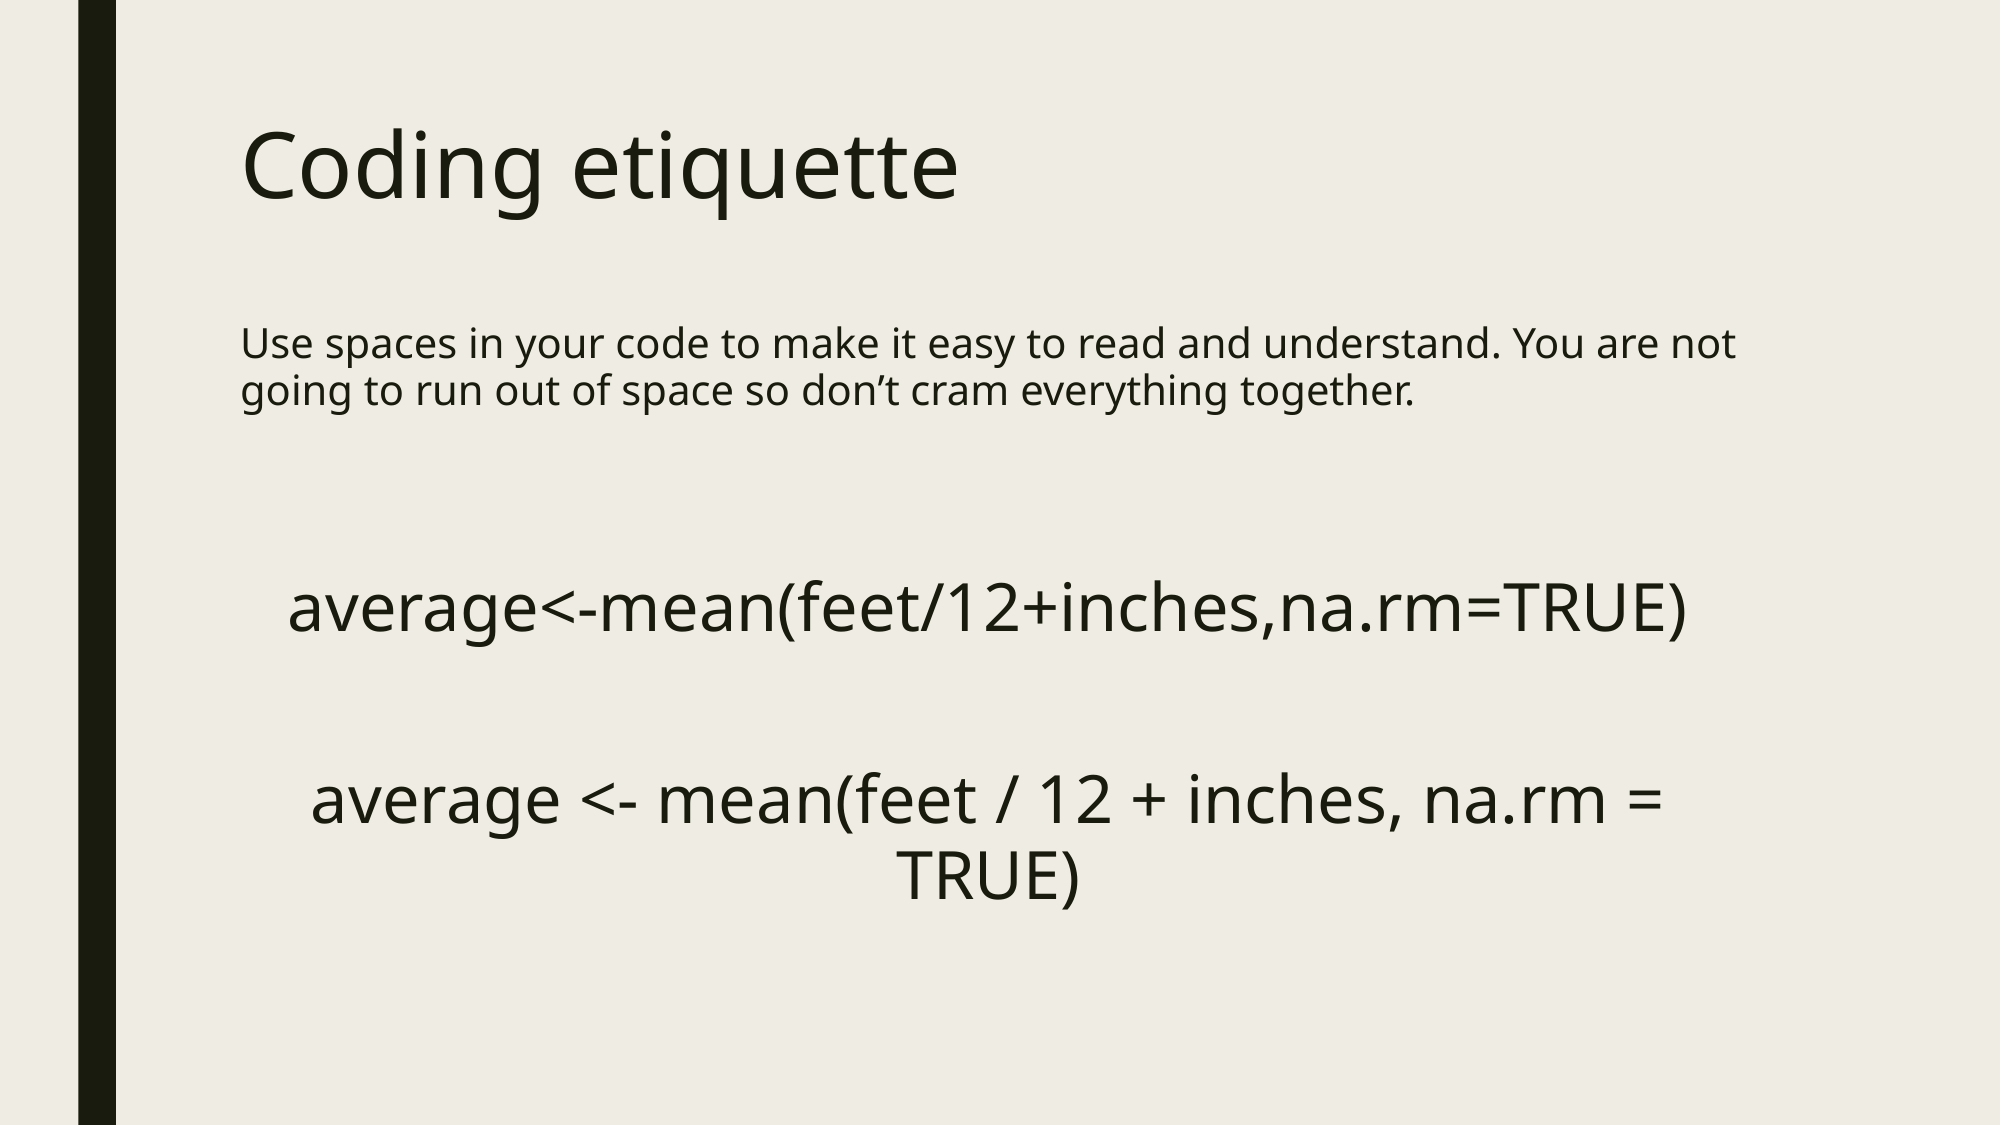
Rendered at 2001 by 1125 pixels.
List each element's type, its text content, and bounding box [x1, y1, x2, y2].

list Use spaces in your code to make it easy to read and understand. You are not going to run out of space so don’t cram everything together. average<-mean(feet/12+inches,na.rm=TRUE) average <- mean(feet / 12 + inches, na.rm = TRUE) [225, 313, 1801, 1064]
title Coding etiquette [225, 112, 1801, 313]
